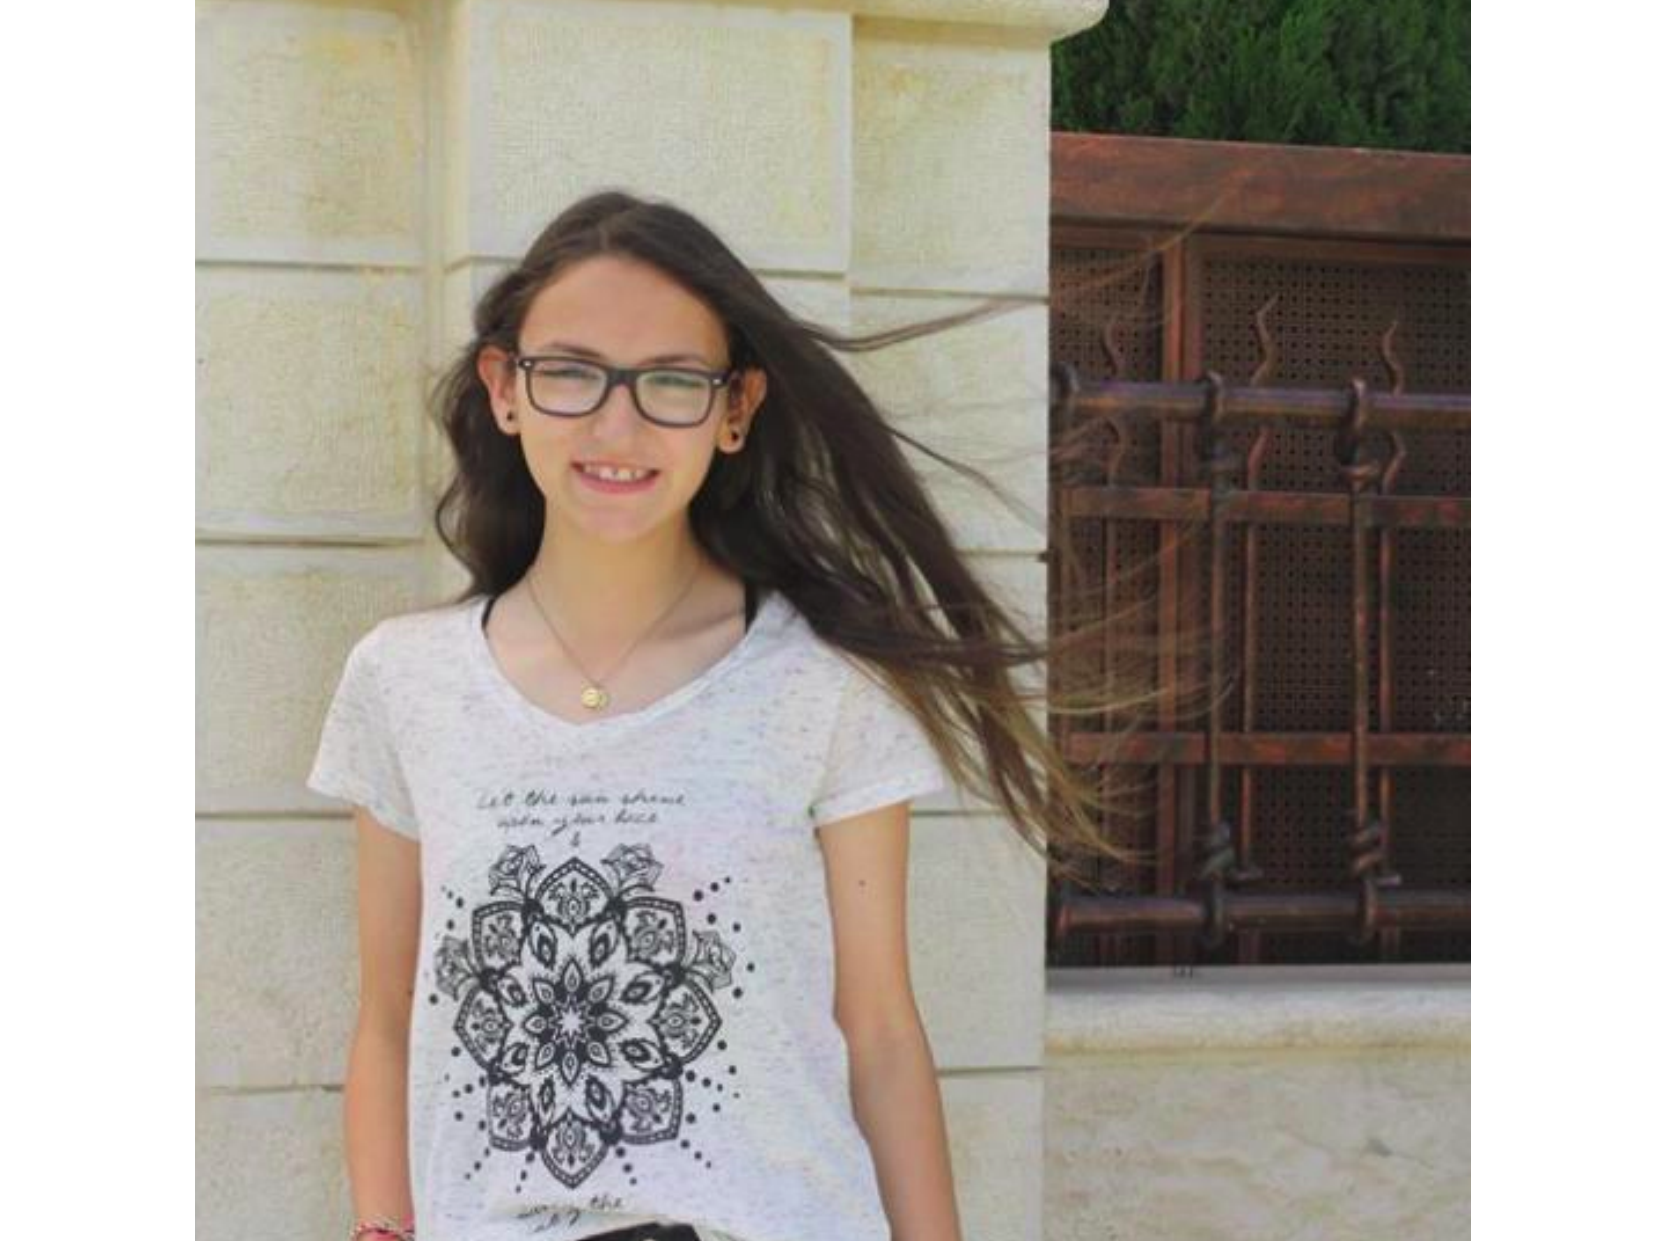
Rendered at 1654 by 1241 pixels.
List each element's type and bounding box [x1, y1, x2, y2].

picture [195, 0, 1471, 1241]
